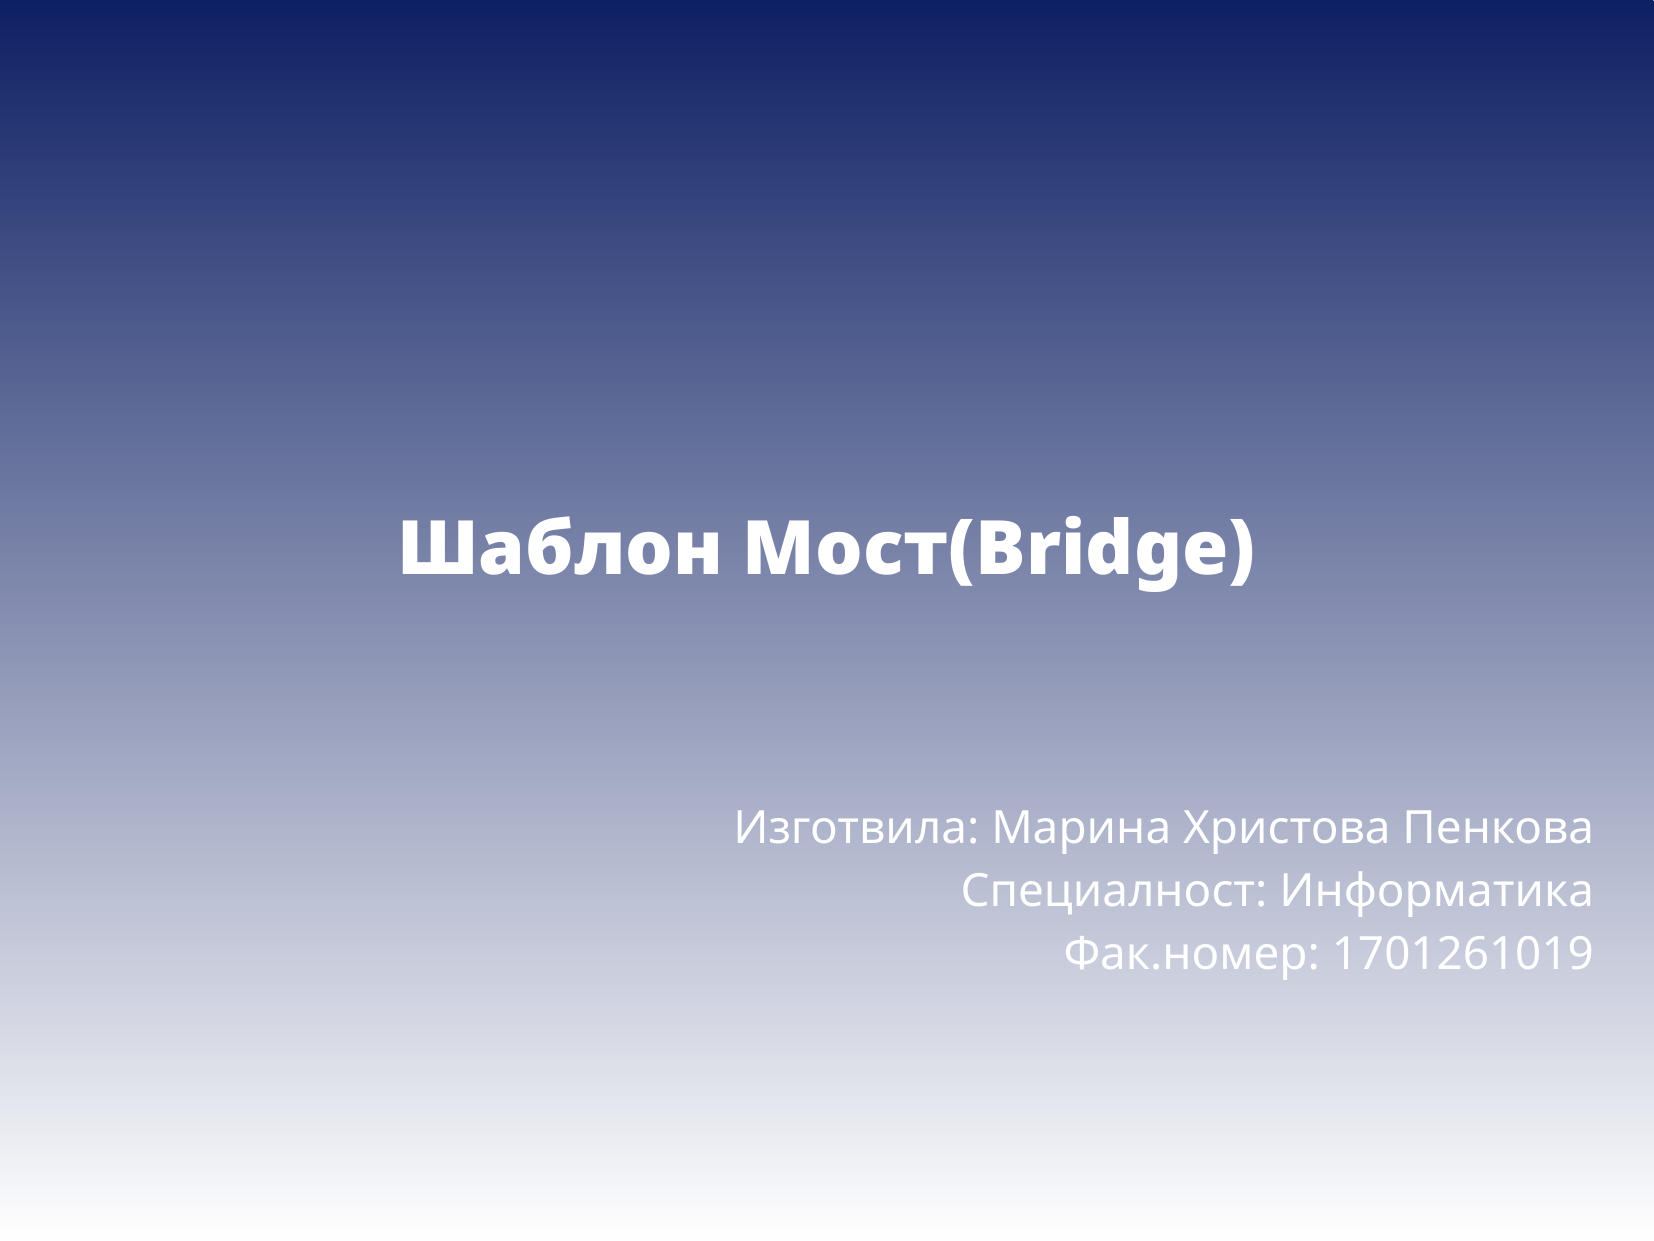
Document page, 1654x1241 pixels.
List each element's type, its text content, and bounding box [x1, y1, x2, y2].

title Шаблон Мост(Bridge) [59, 437, 1595, 603]
subtitle Изготвила: Марина Христова Пенкова Специалност: Информатика Фак.номер: 1701261019 [59, 726, 1595, 1052]
